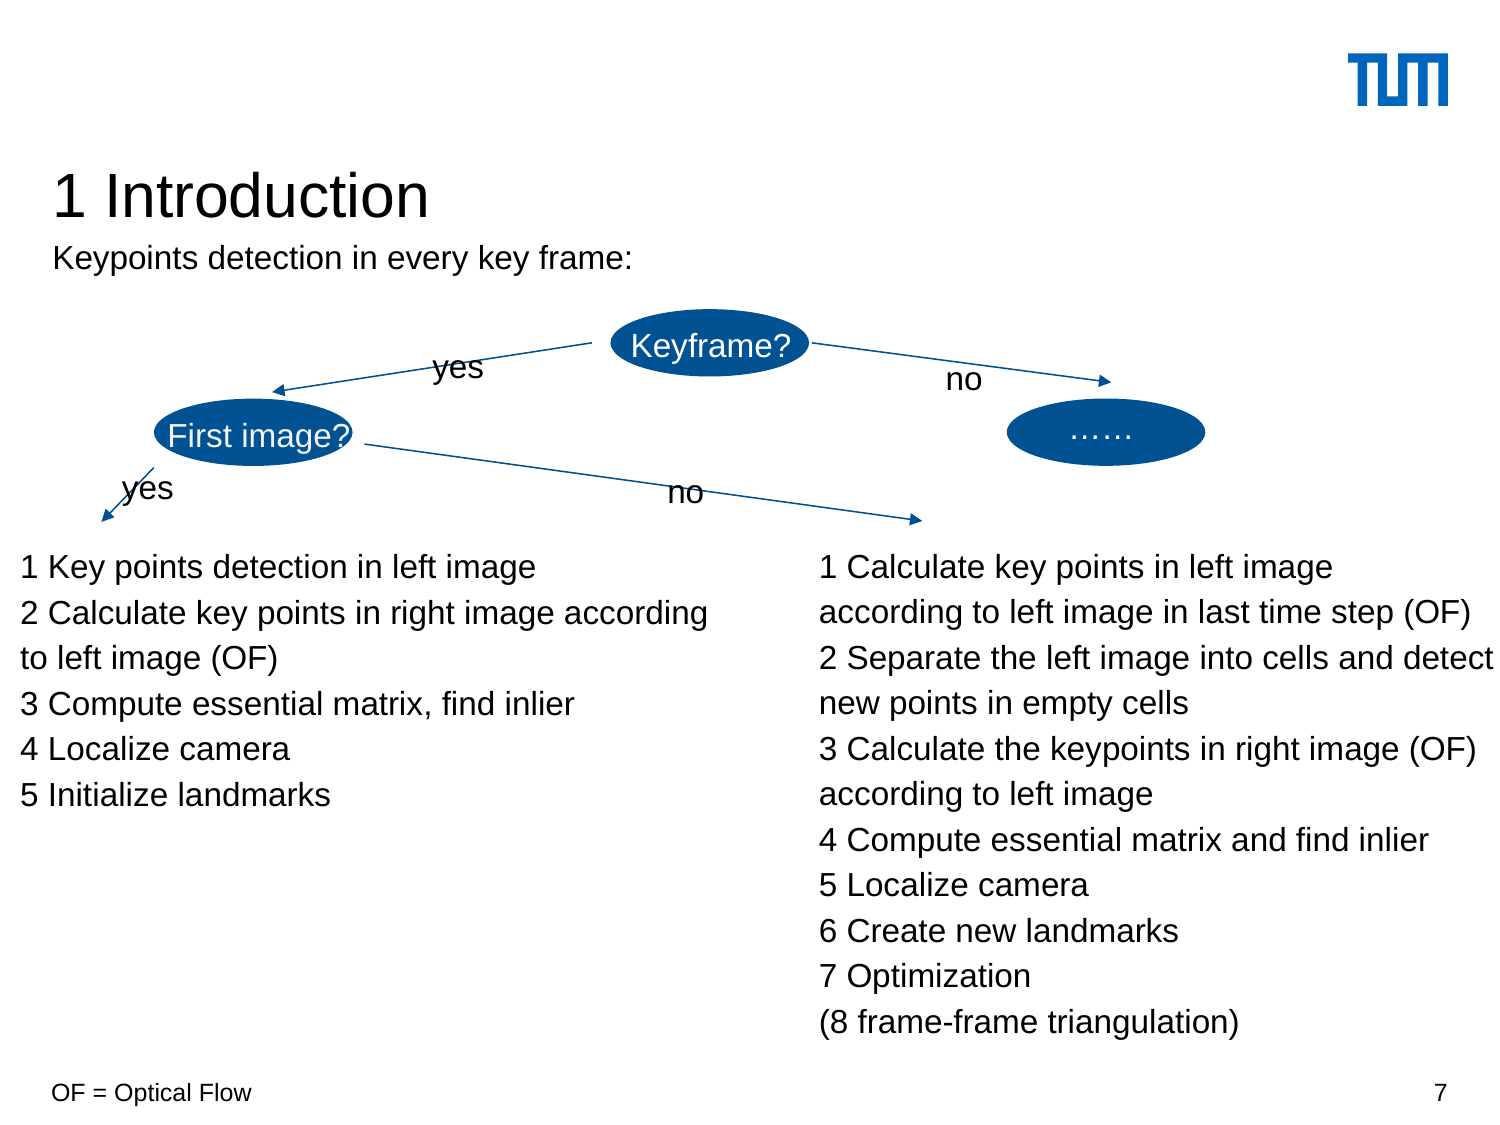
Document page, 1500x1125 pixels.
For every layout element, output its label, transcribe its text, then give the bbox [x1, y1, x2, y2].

text_box Keyframe? [630, 319, 792, 365]
text_box no [667, 464, 705, 511]
text_box no [945, 351, 1021, 397]
text_box [635, 365, 785, 377]
text_box [792, 323, 810, 362]
footer OF = Optical Flow [51, 1061, 1112, 1122]
text_box 1 Key points detection in left image 2 Calculate key points in right image according to left image (OF) 3 Compute essential matrix, find inlier 4 Localize camera 5 Initialize landmarks [20, 540, 710, 859]
slide_number <number> [1112, 1086, 1448, 1122]
text_box [1006, 398, 1206, 466]
text_box [179, 455, 327, 466]
list Keypoints detection in every key frame: [52, 231, 1449, 273]
text_box First image? [167, 408, 351, 455]
text_box …… [1068, 400, 1135, 447]
text_box [184, 398, 323, 408]
title 1 Introduction [52, 163, 1449, 231]
text_box [153, 415, 167, 449]
text_box yes [432, 340, 485, 386]
text_box 1 Calculate key points in left image according to left image in last time step (OF) 2 Separate the left image into cells and detect new points in empty cells 3 Calculate the keypoints in right image (OF) according to left image 4 Compute essential matrix and find inlier 5 Localize camera 6 Create new landmarks 7 Optimization (8 frame-frame triangulation) [819, 539, 1500, 1086]
text_box [639, 309, 781, 319]
text_box yes [121, 460, 175, 507]
text_box [610, 322, 630, 363]
